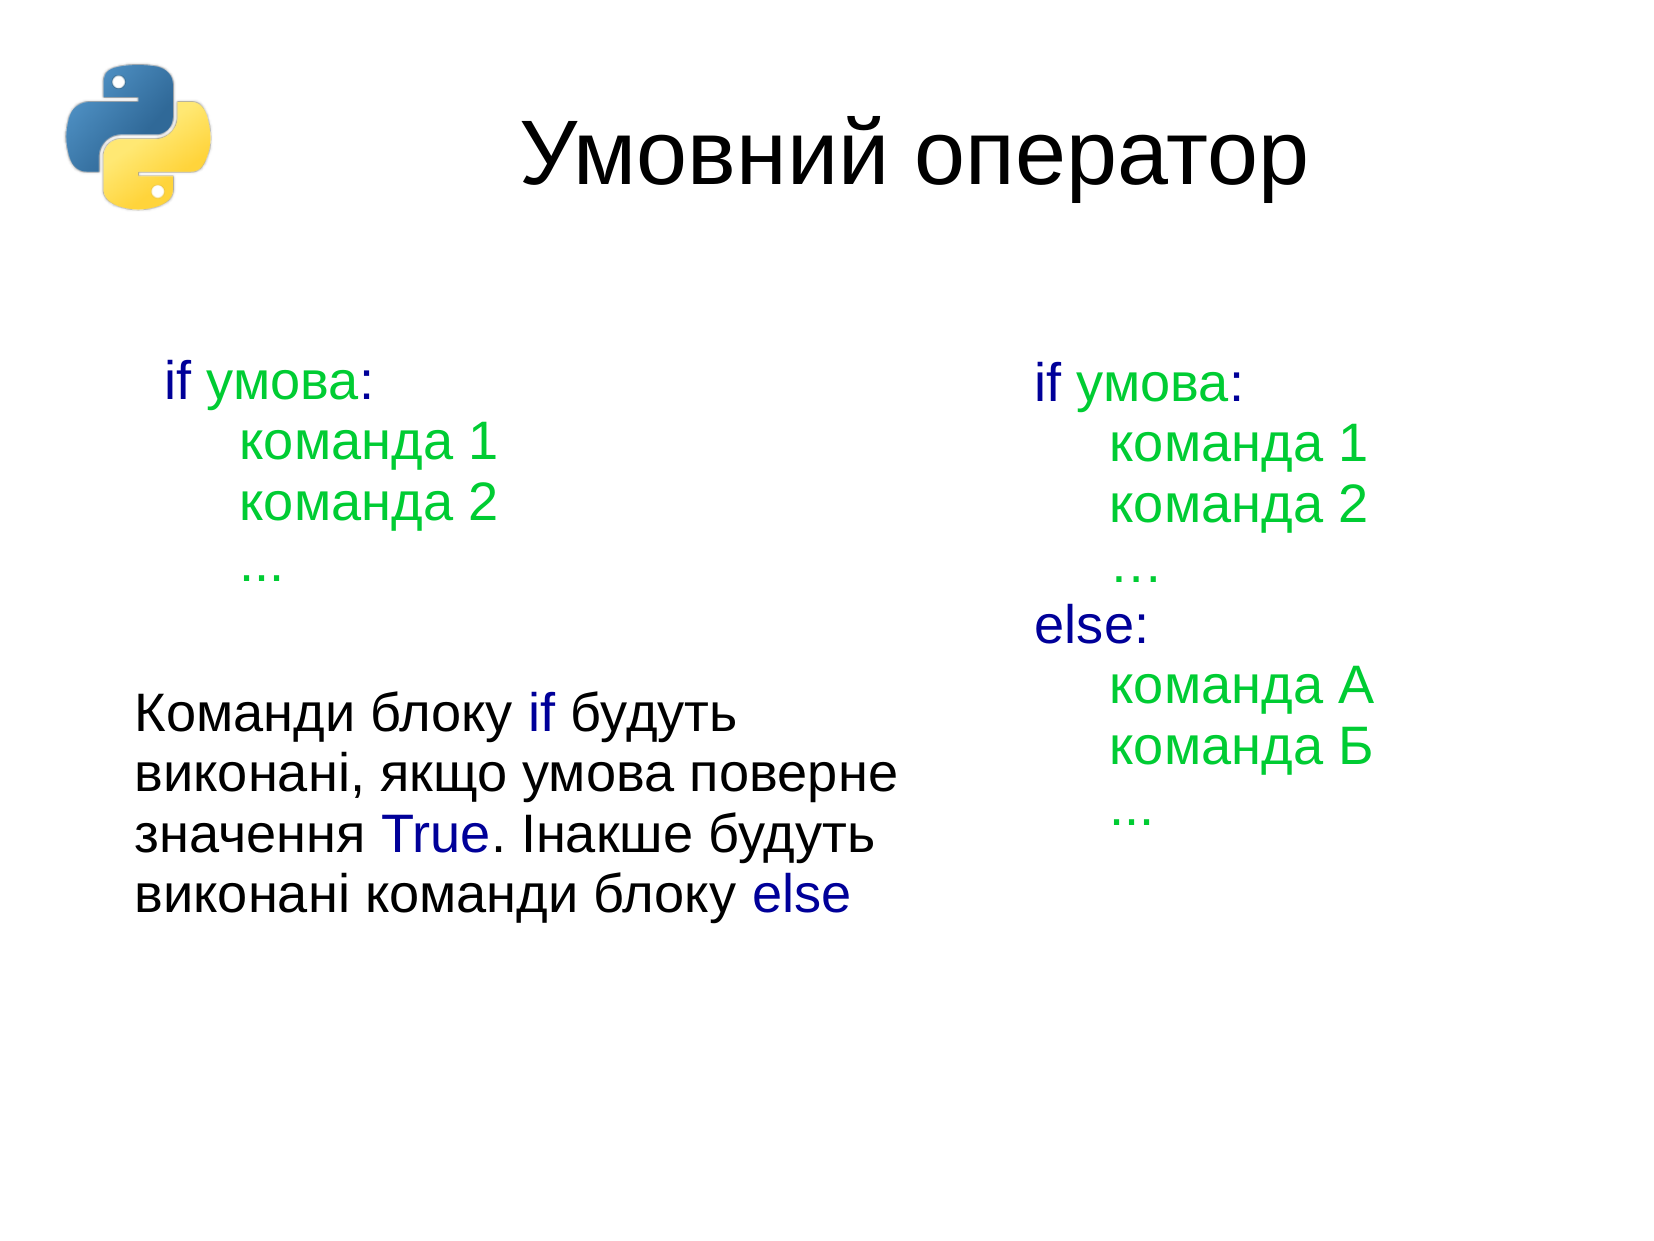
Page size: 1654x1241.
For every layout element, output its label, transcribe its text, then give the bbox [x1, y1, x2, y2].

title Умовний оператор [270, 49, 1561, 257]
picture [33, 32, 244, 244]
text_box if умова: команда 1 команда 2 … else: команда А команда Б ... [1020, 345, 1471, 845]
text_box Команди блоку if будуть виконані, якщо умова поверне значення True. Інакше будуть виконані команди блоку else [120, 675, 991, 993]
text_box if умова: команда 1 команда 2 ... [150, 343, 601, 601]
